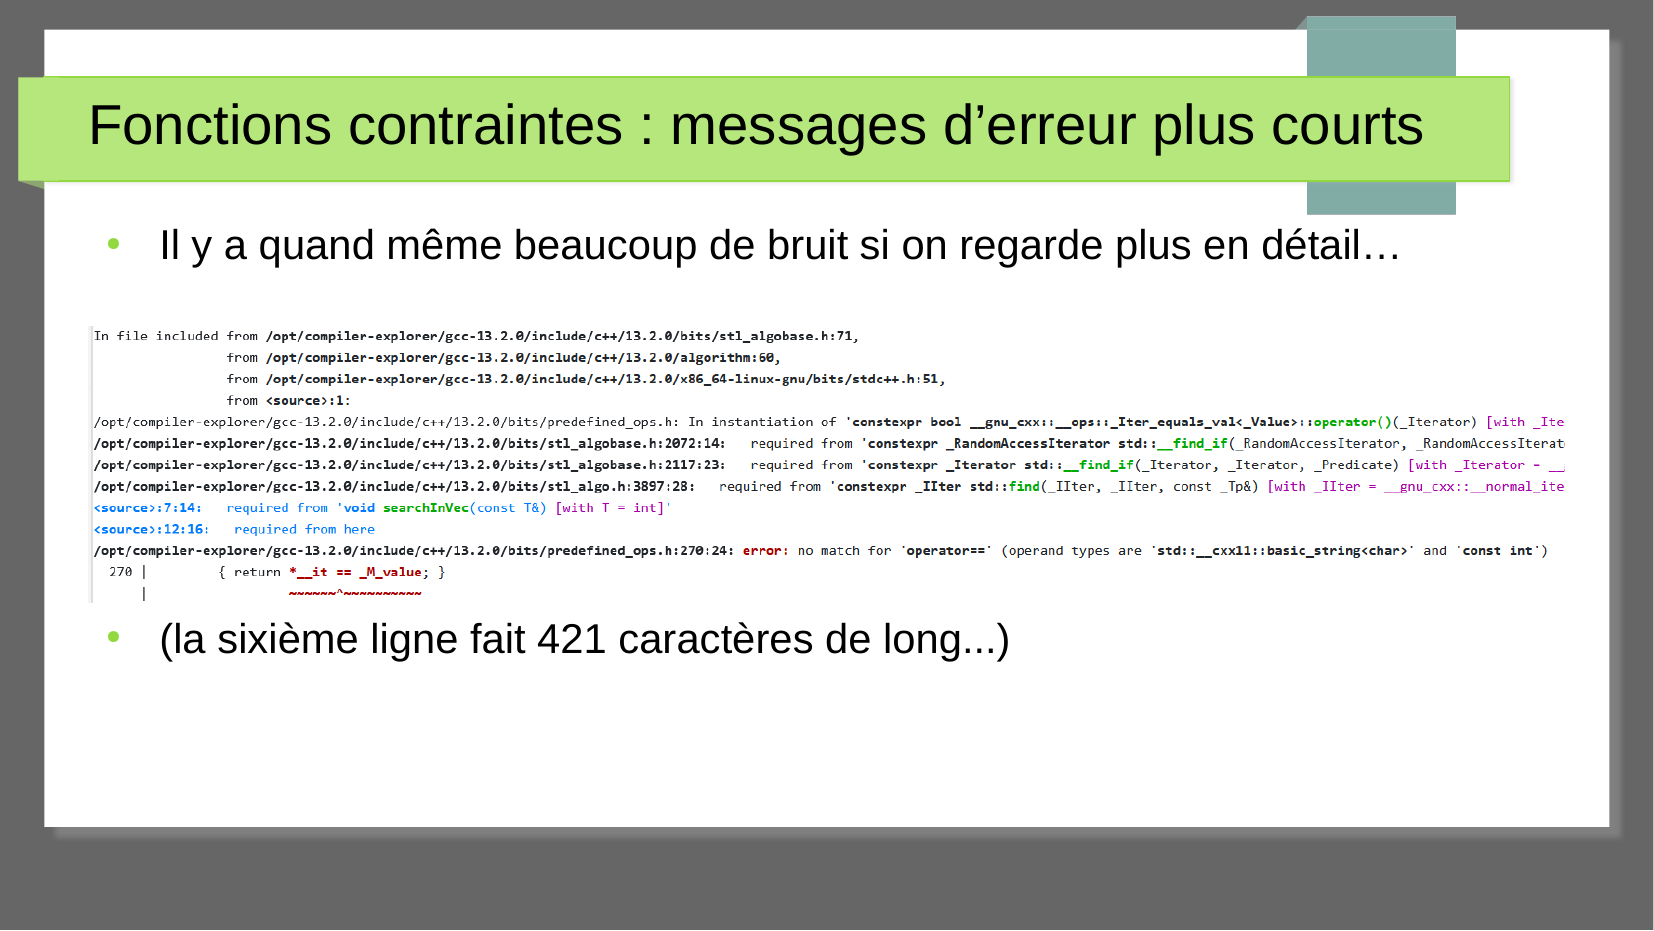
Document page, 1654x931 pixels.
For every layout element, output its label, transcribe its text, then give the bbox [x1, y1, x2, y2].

picture [88, 326, 1565, 603]
title Fonctions contraintes : messages d’erreur plus courts [88, 73, 1506, 178]
list Il y a quand même beaucoup de bruit si on regarde plus en détail… (la sixième ligne fait 421 caractères de long...) [88, 221, 1565, 326]
list Il y a quand même beaucoup de bruit si on regarde plus en détail… (la sixième ligne fait 421 caractères de long...) [88, 603, 1565, 813]
